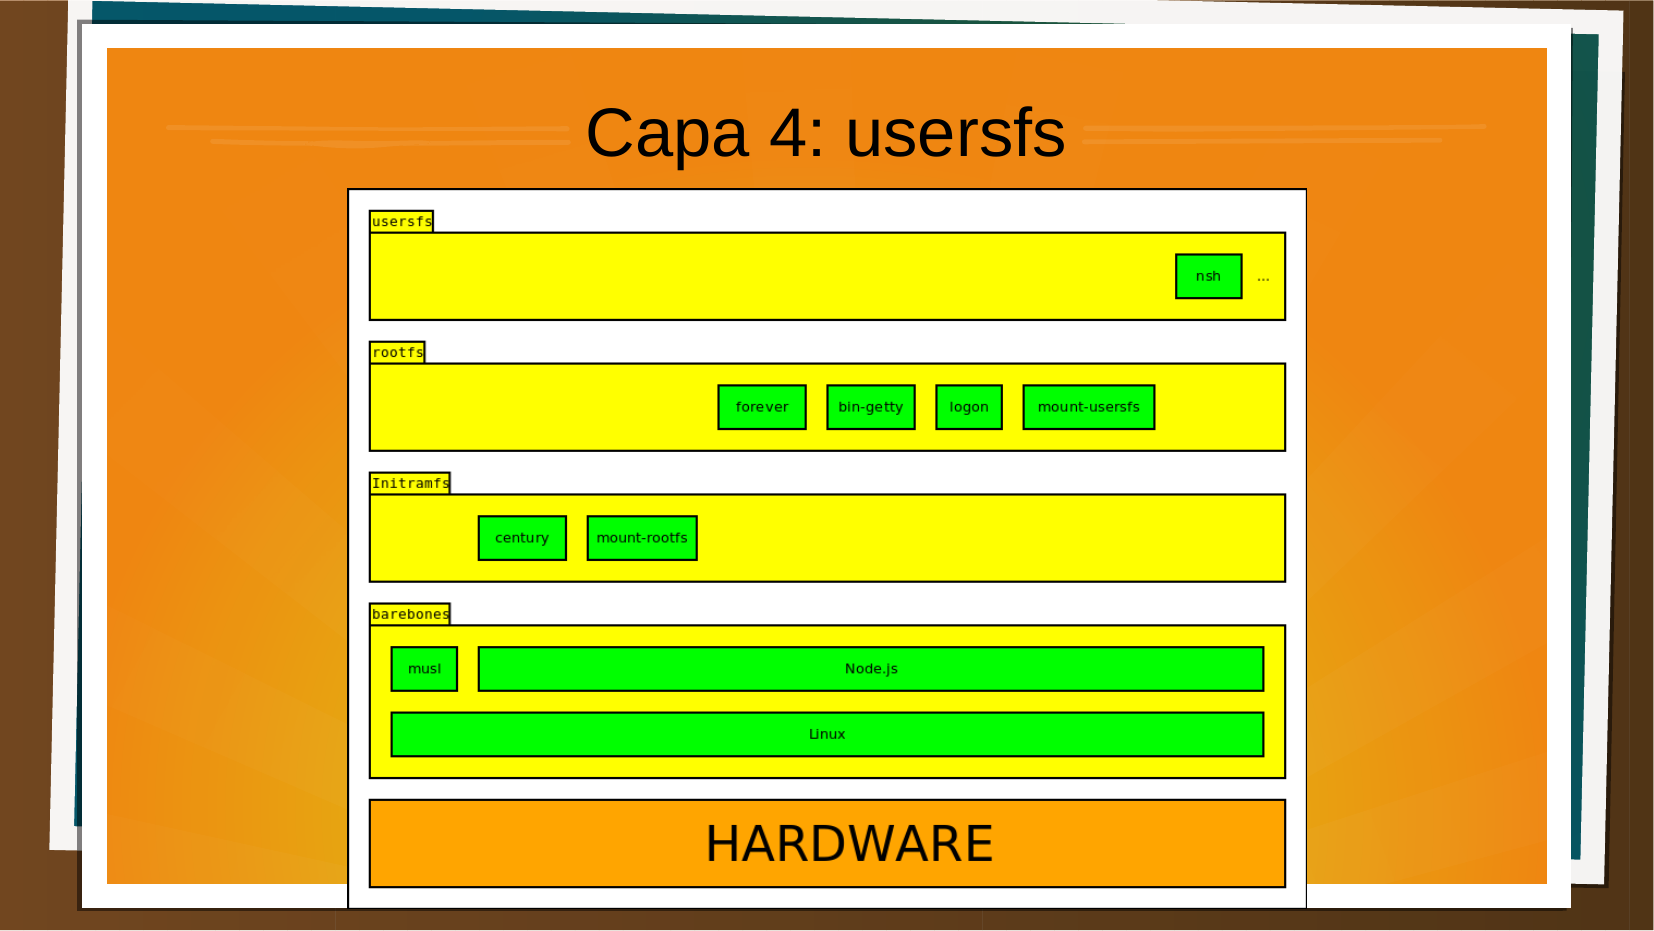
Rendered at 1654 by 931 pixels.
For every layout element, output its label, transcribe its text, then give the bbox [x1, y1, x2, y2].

picture [347, 188, 1307, 909]
title Capa 4: usersfs [566, 59, 1087, 188]
